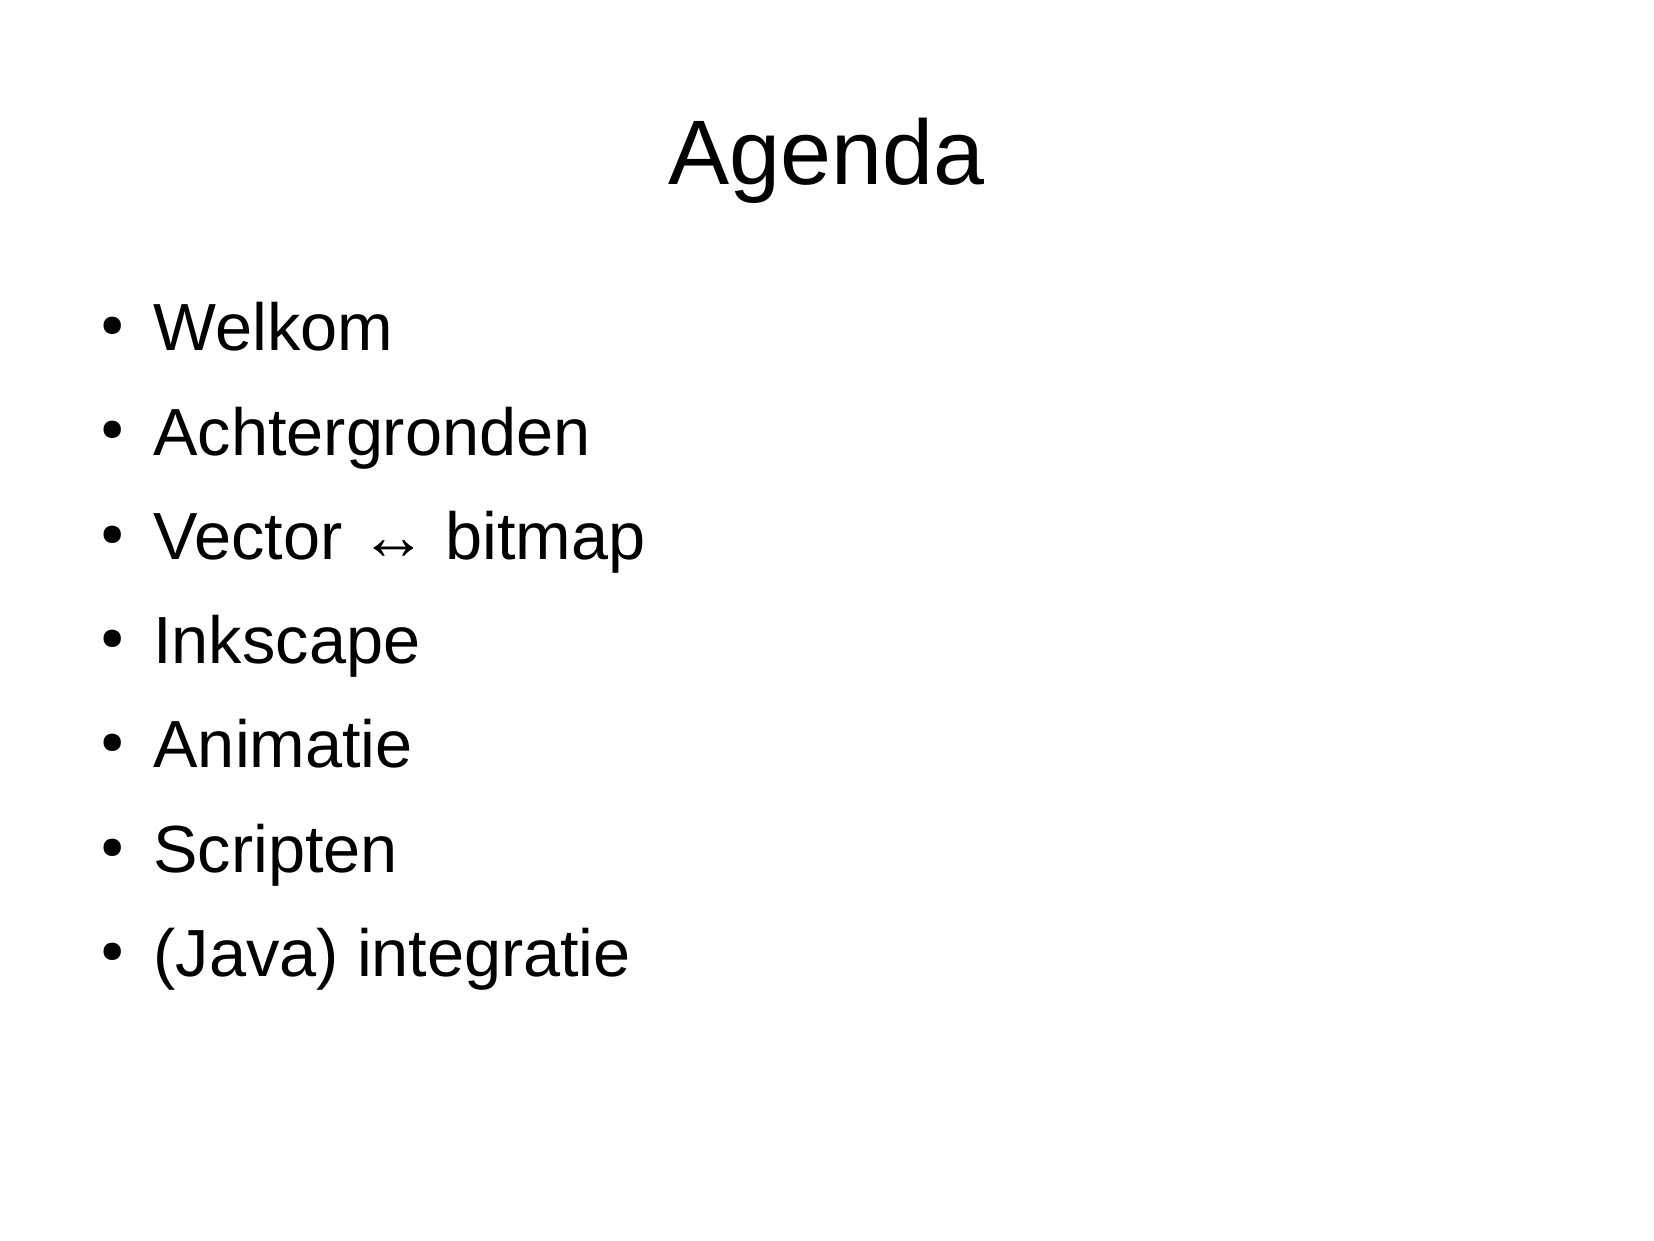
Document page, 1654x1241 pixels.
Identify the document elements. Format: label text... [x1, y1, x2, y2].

title Agenda [82, 49, 1571, 257]
list Welkom Achtergronden Vector ↔ bitmap Inkscape Animatie Scripten (Java) integratie [82, 290, 1571, 1010]
